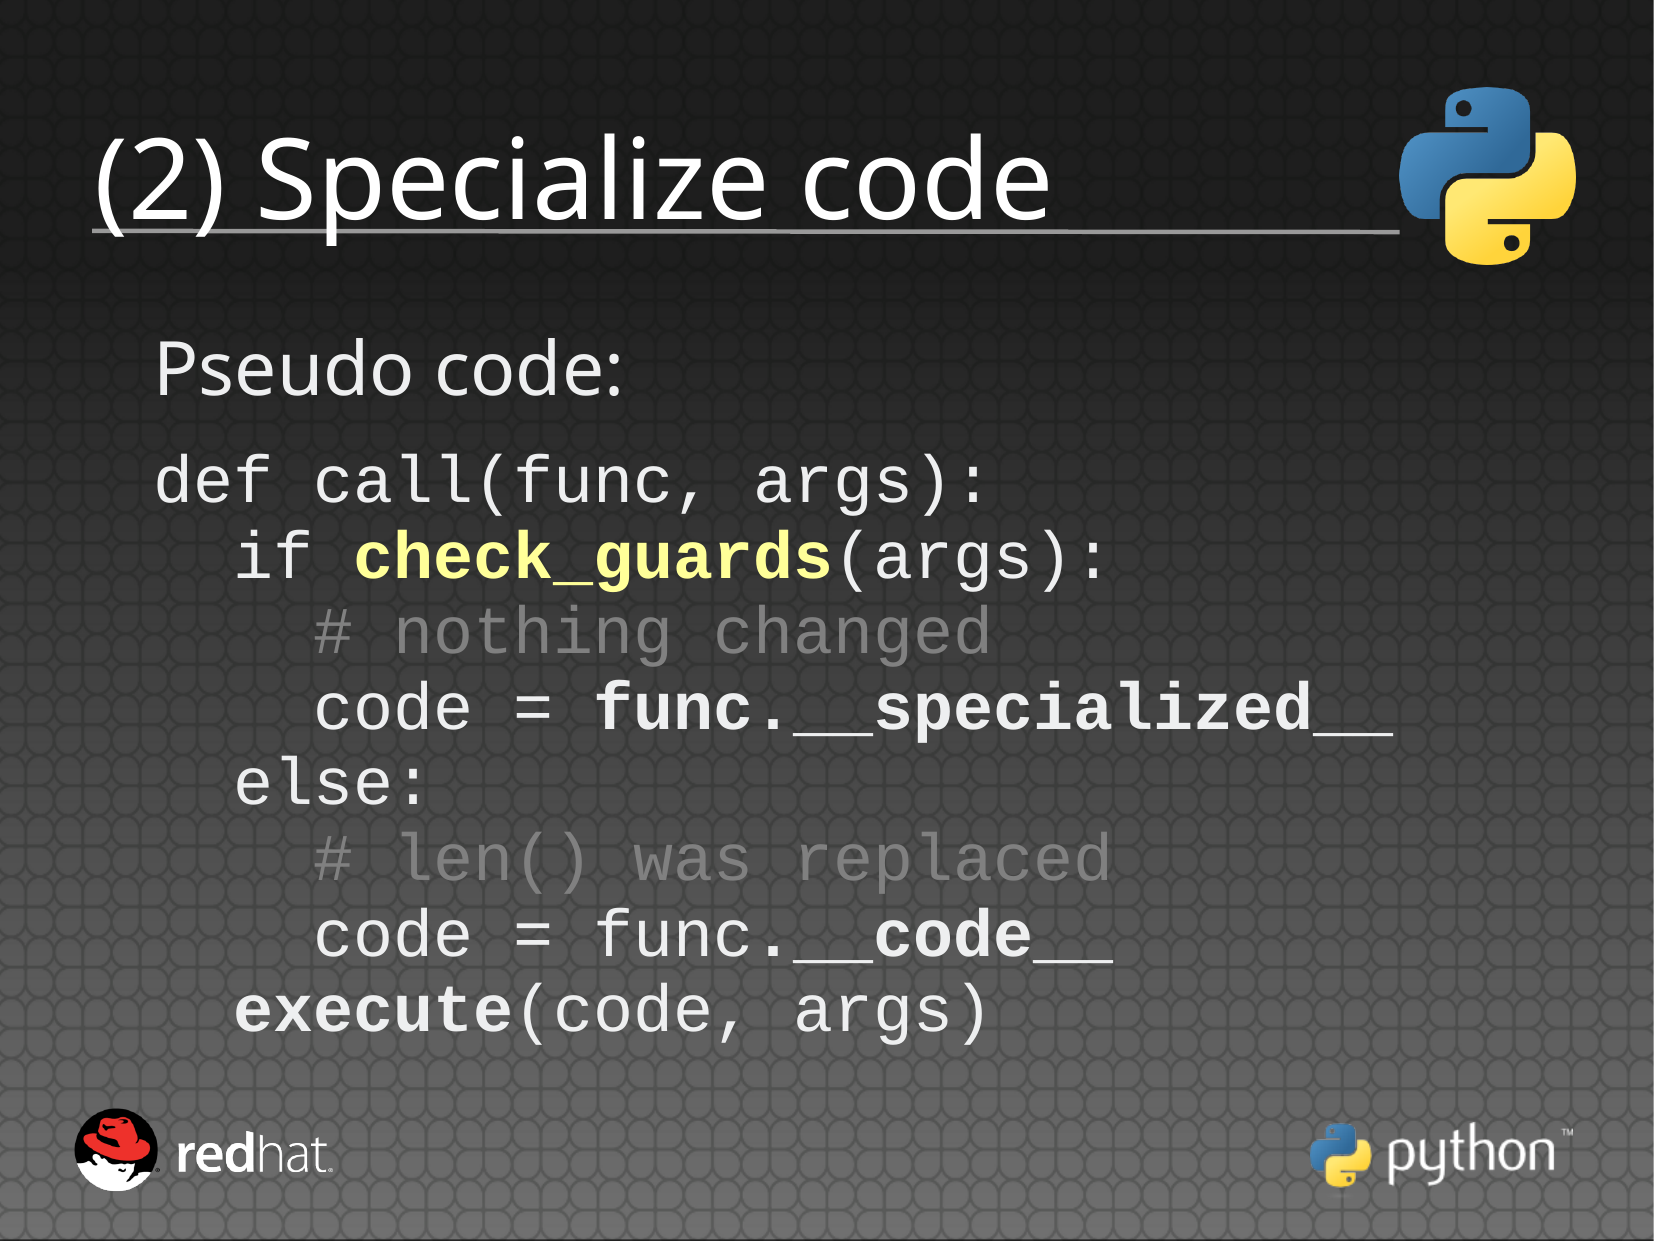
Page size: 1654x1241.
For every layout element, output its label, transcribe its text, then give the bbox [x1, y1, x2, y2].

picture [0, 0, 1654, 1241]
title (2) Specialize code [94, 100, 1426, 251]
list Pseudo code: def call(func, args): if check_guards(args): # nothing changed code = func.__specialized__ else: # len() was replaced code = func.__code__ execute(code, args) [82, 315, 1571, 1056]
